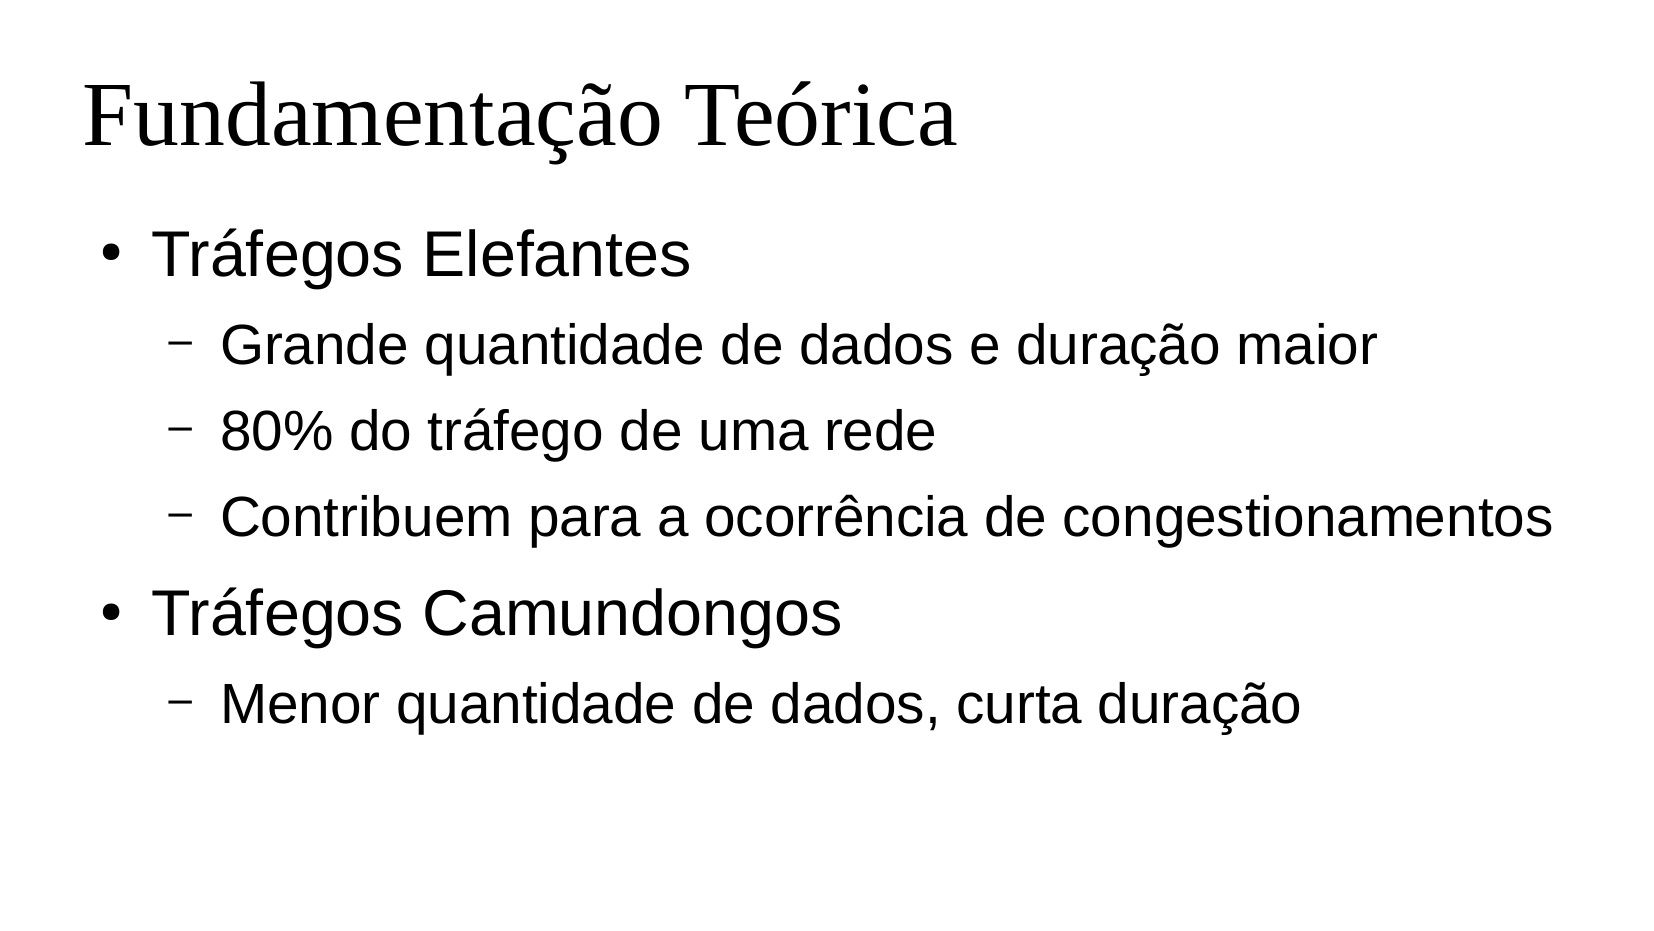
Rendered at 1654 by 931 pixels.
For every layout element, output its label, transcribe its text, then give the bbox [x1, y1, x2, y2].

title Fundamentação Teórica [82, 37, 1571, 193]
list Tráfegos Elefantes Grande quantidade de dados e duração maior 80% do tráfego de uma rede Contribuem para a ocorrência de congestionamentos Tráfegos Camundongos Menor quantidade de dados, curta duração [82, 217, 1571, 758]
